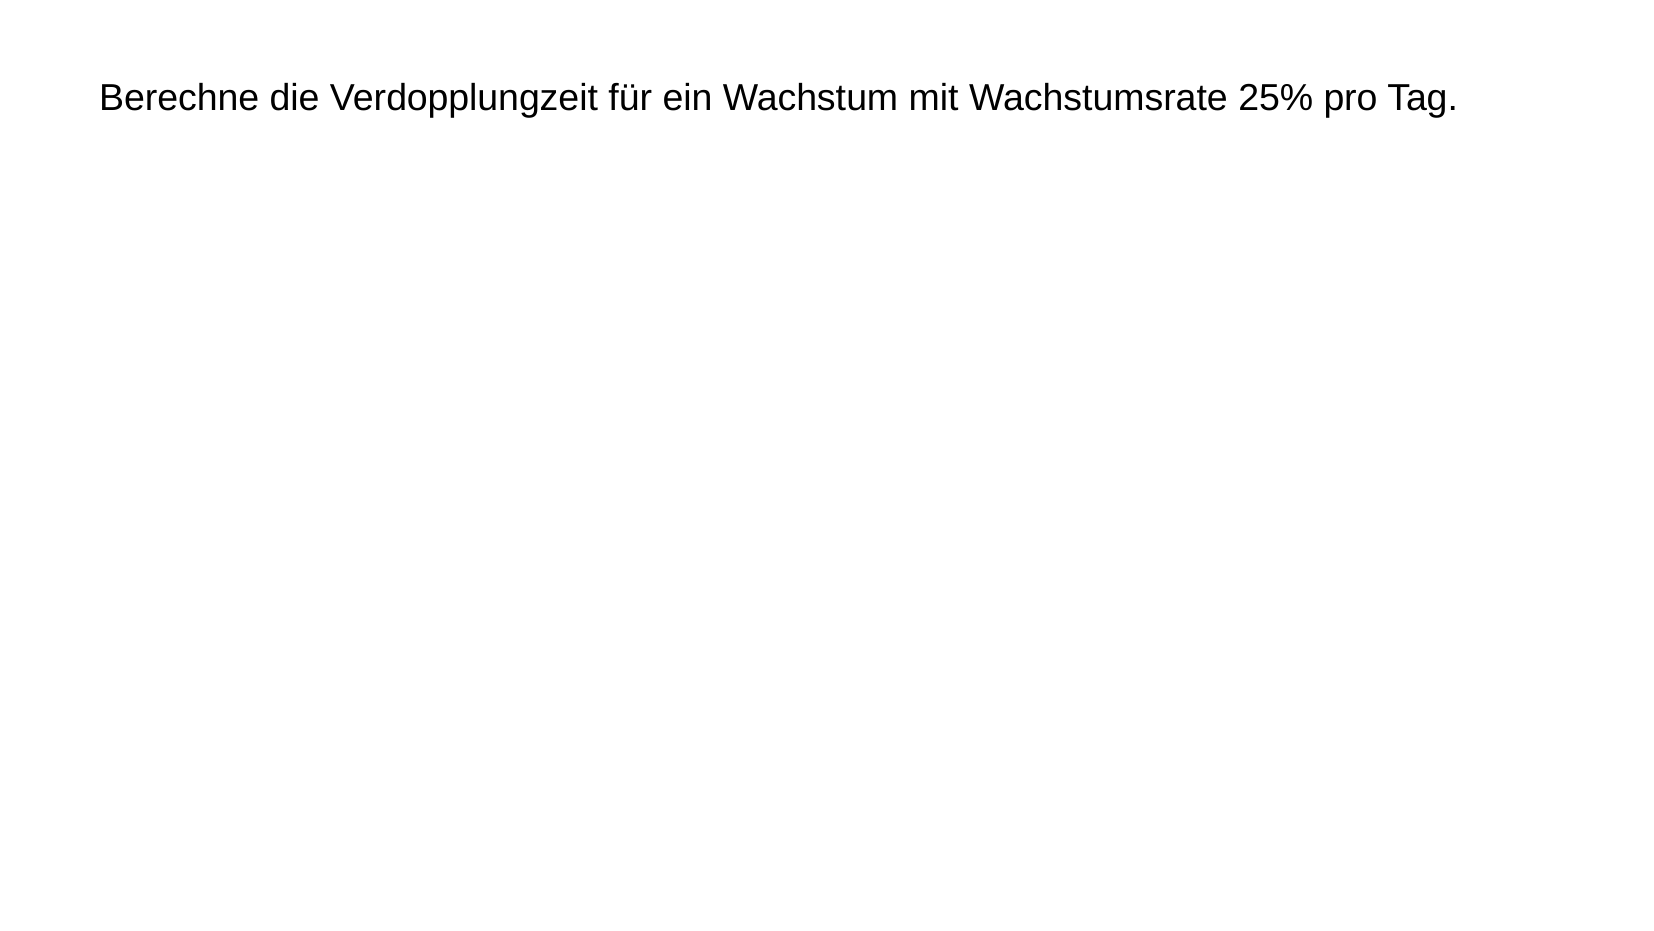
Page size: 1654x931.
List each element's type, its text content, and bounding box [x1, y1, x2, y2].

text_box Berechne die Verdopplungzeit für ein Wachstum mit Wachstumsrate 25% pro Tag. [84, 68, 1547, 126]
